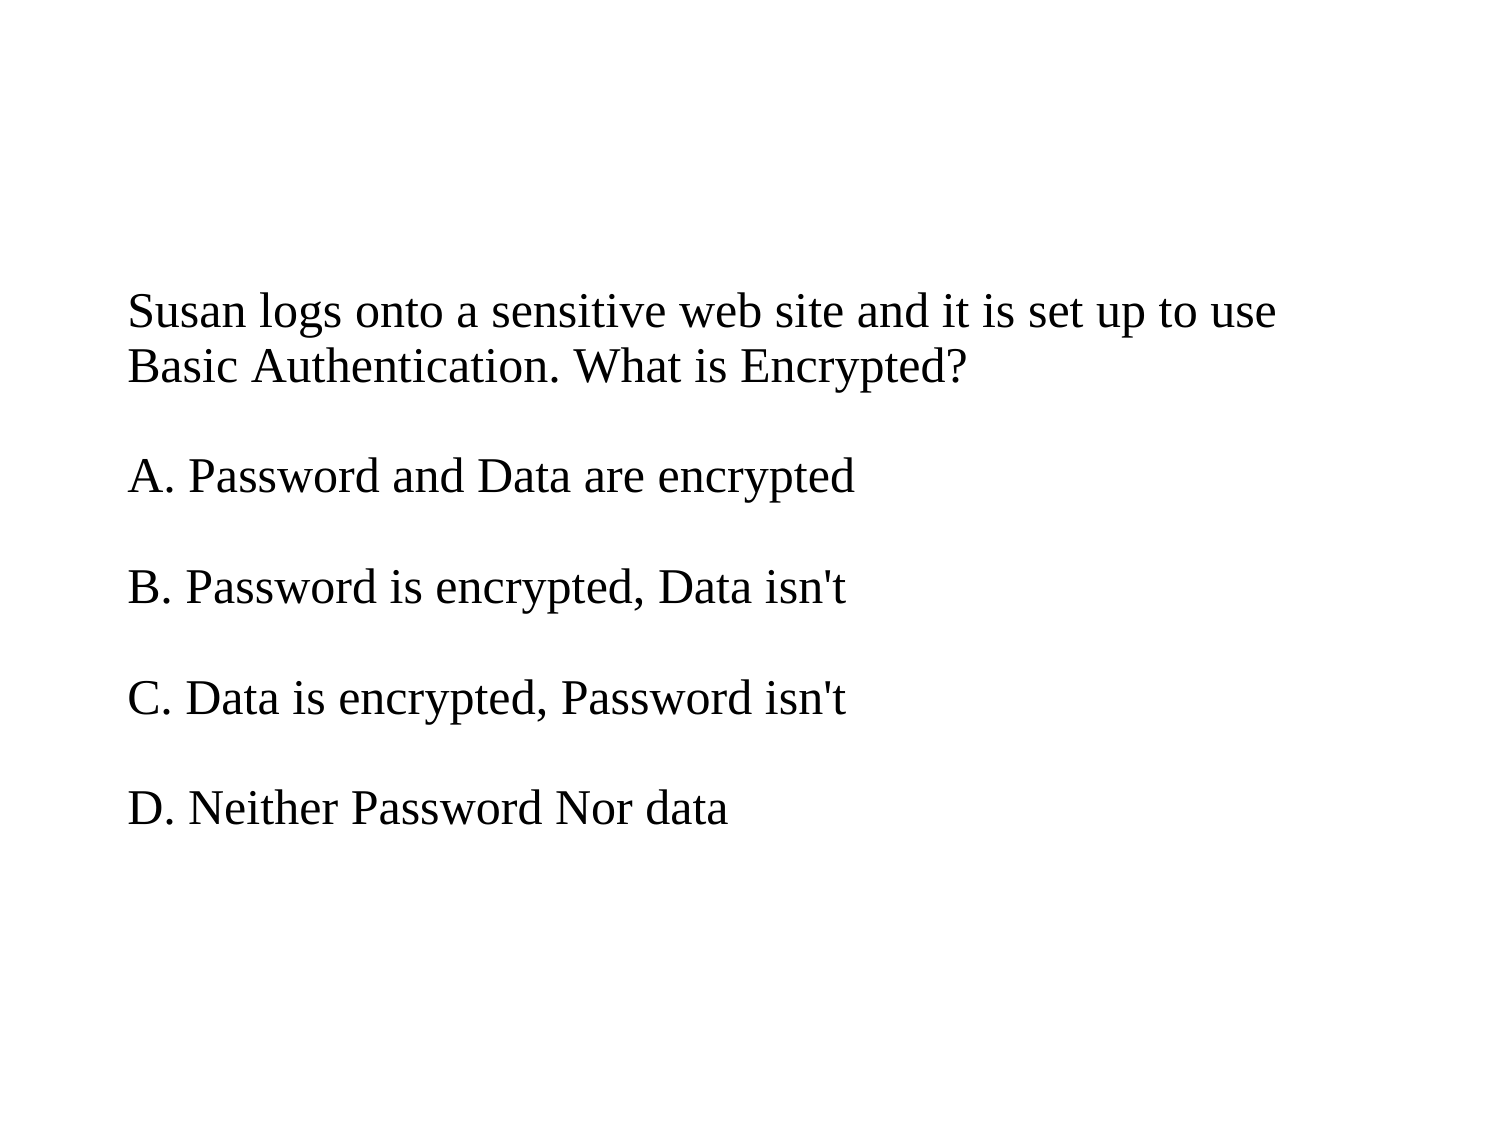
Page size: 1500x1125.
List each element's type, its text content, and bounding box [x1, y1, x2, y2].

text_box Susan logs onto a sensitive web site and it is set up to use Basic Authentication. What is Encrypted? A. Password and Data are encrypted B. Password is encrypted, Data isn't C. Data is encrypted, Password isn't D. Neither Password Nor data [112, 274, 1388, 844]
